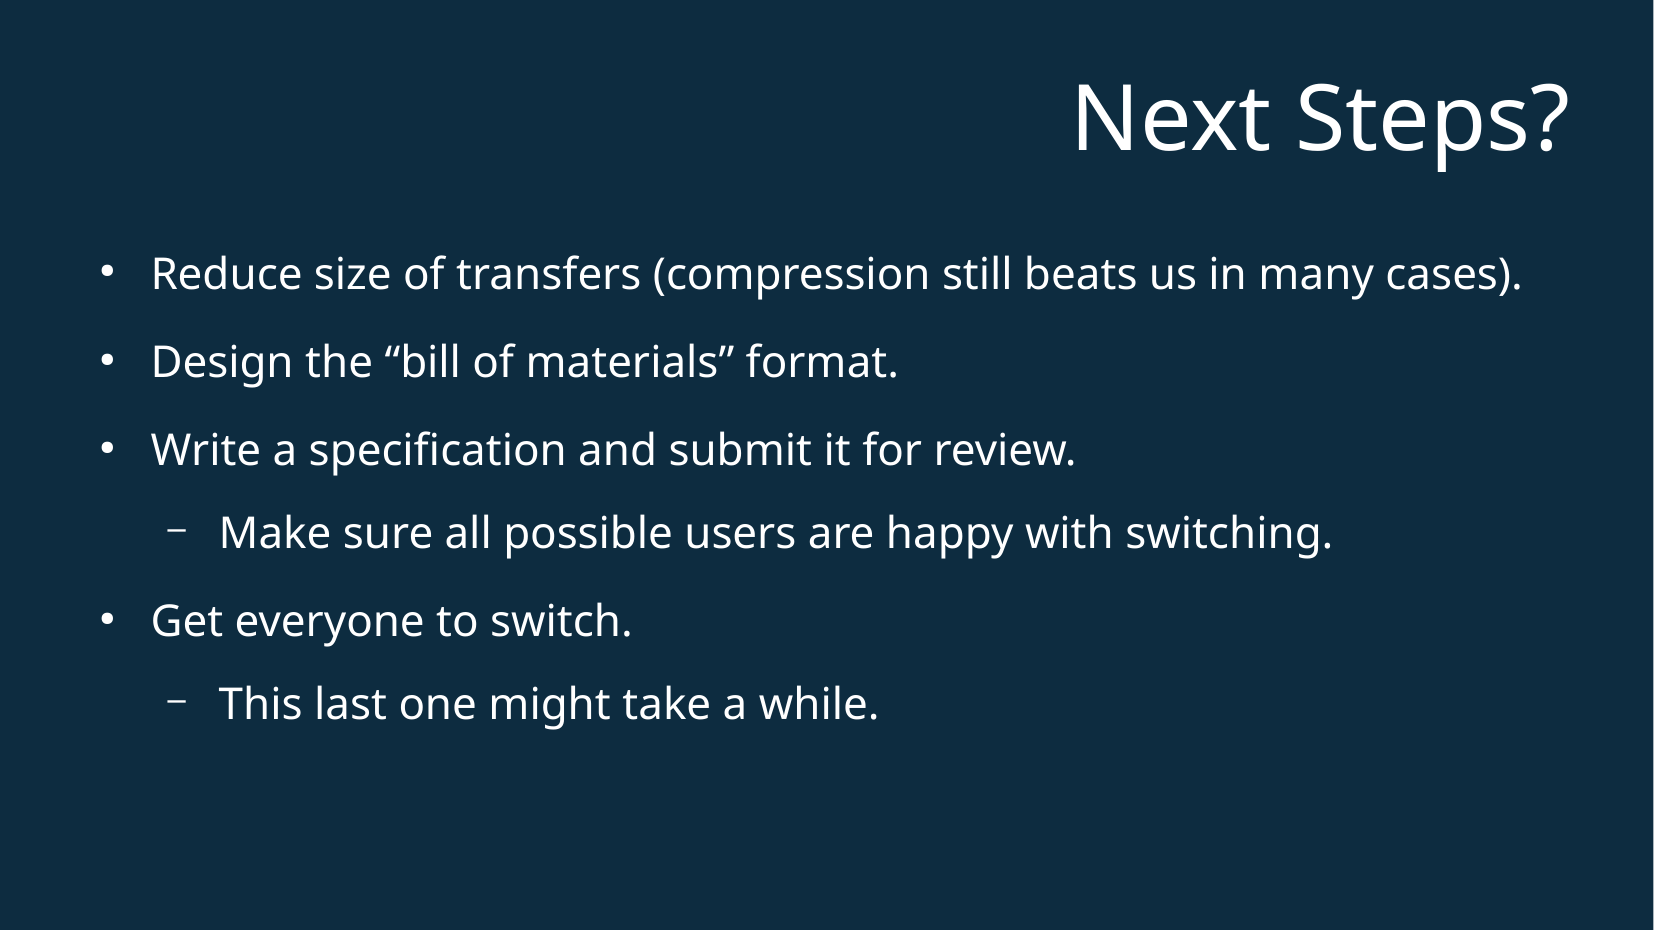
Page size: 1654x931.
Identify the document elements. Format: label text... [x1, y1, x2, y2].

title Next Steps? [82, 37, 1571, 193]
list Reduce size of transfers (compression still beats us in many cases). Design the “bill of materials” format. Write a specification and submit it for review. Make sure all possible users are happy with switching. Get everyone to switch. This last one might take a while. [82, 217, 1571, 758]
